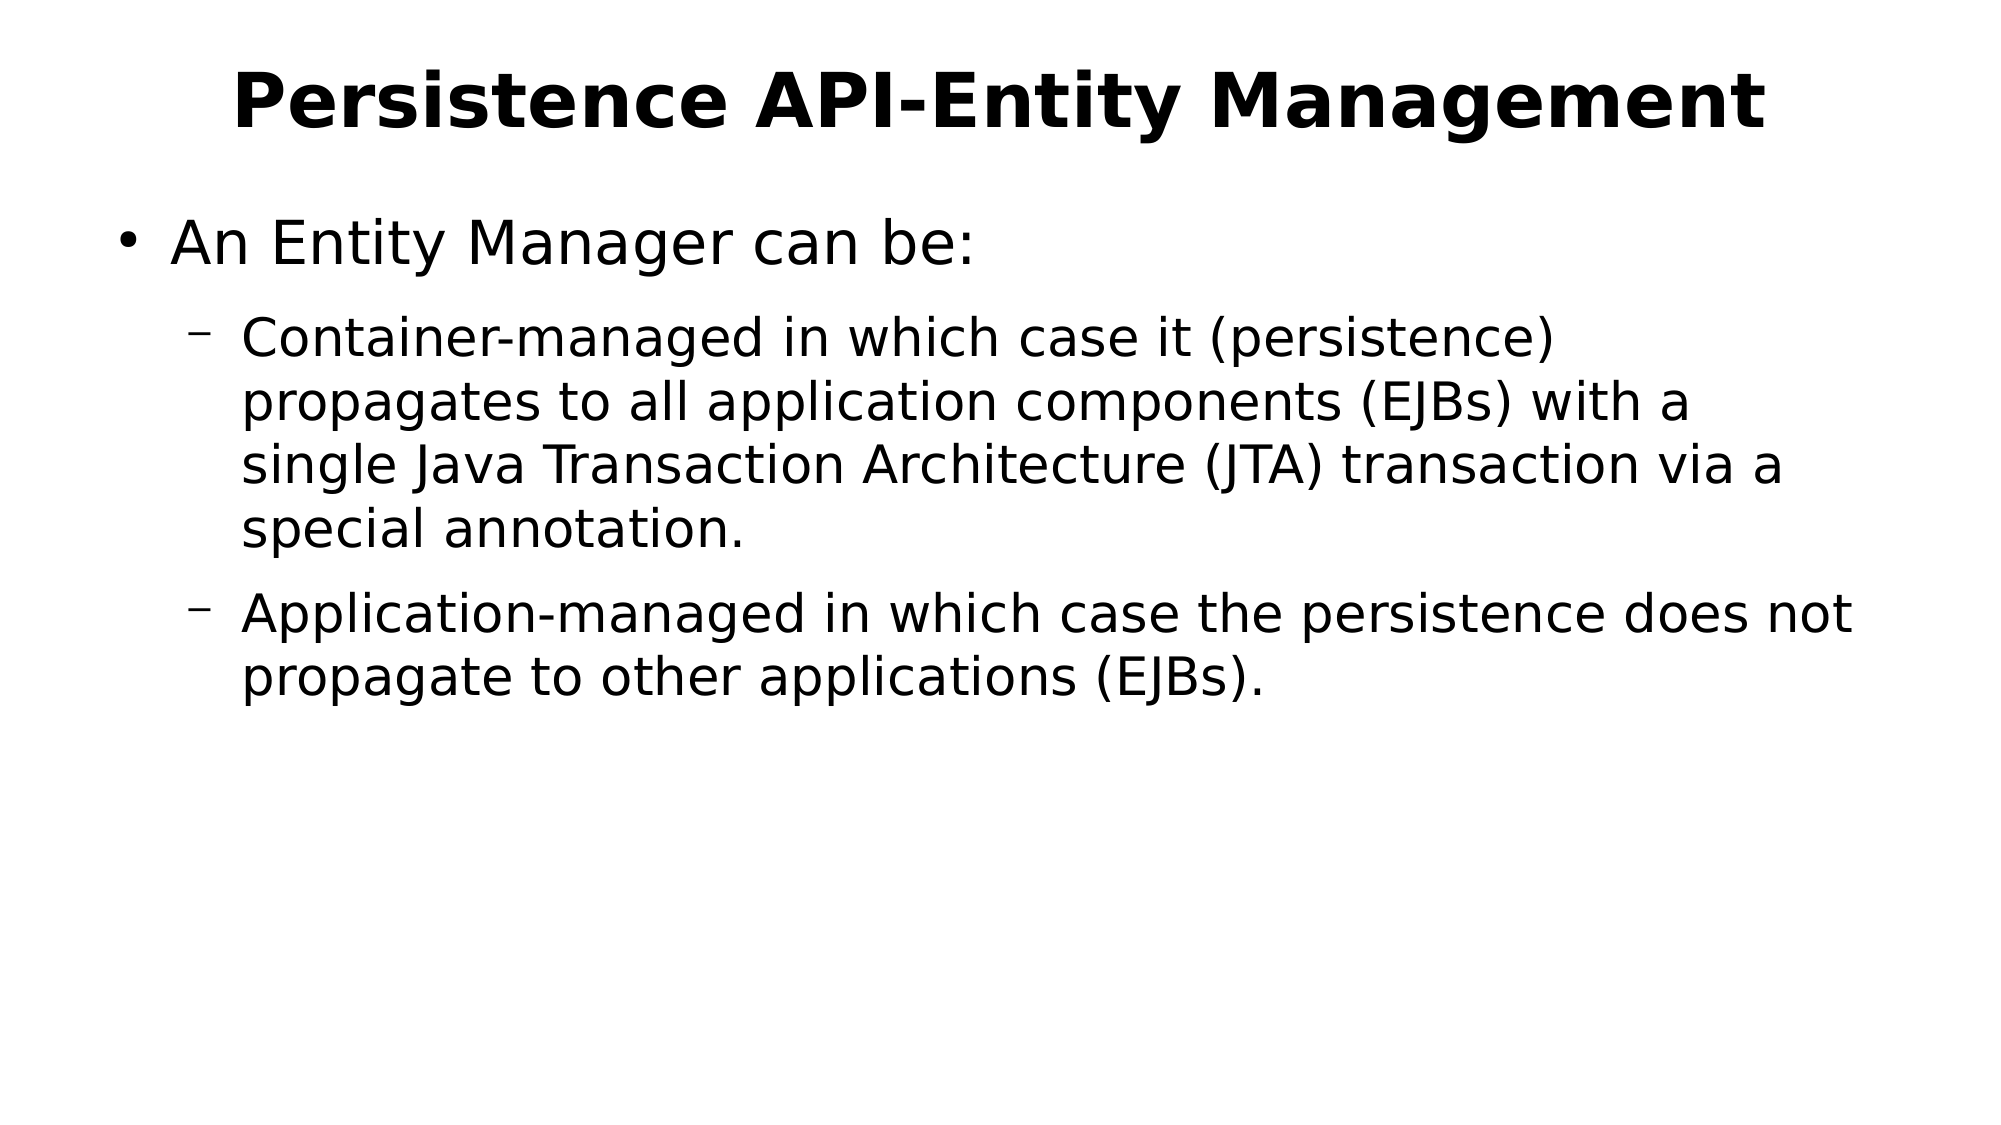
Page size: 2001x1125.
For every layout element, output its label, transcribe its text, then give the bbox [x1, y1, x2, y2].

list An Entity Manager can be: Container-managed in which case it (persistence) propagates to all application components (EJBs) with a single Java Transaction Architecture (JTA) transaction via a special annotation. Application-managed in which case the persistence does not propagate to other applications (EJBs). [99, 204, 1860, 1075]
title Persistence API-Entity Management [99, 44, 1900, 177]
